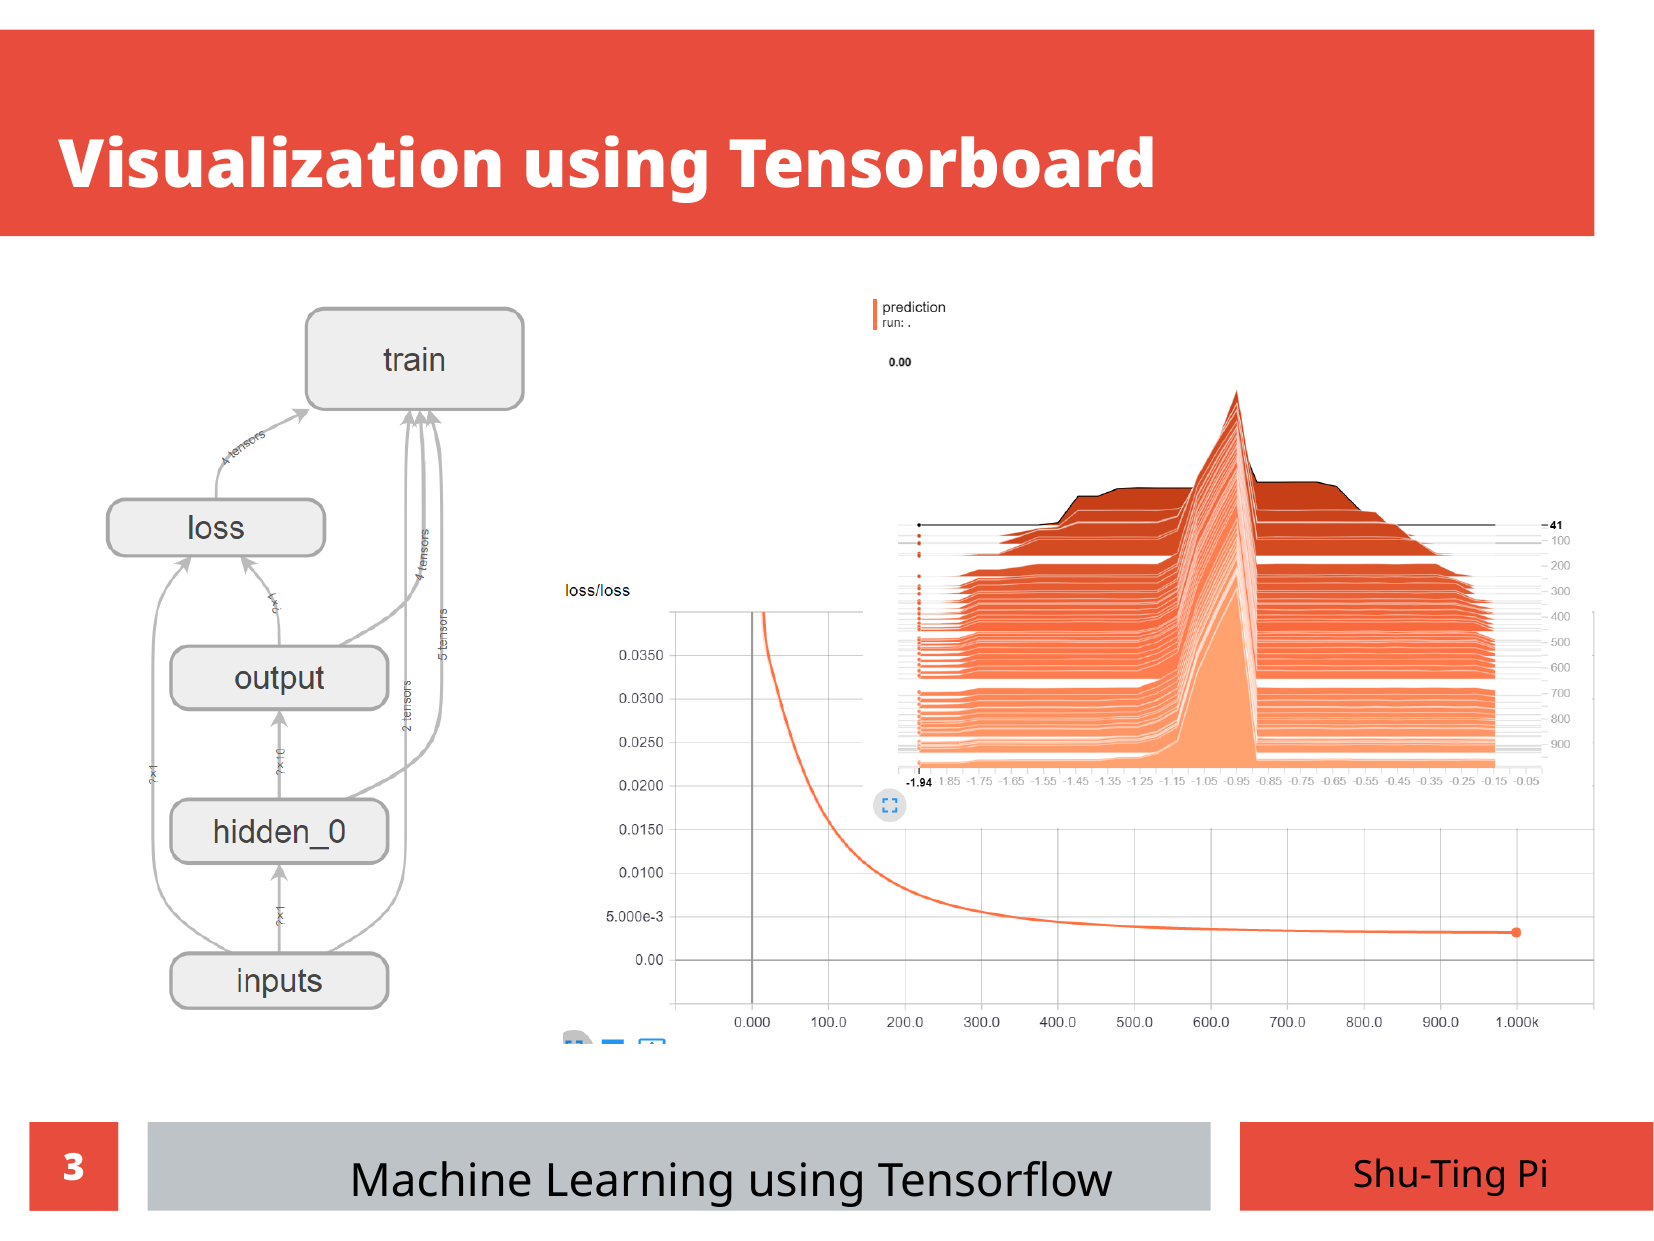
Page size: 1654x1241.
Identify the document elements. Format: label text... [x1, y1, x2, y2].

picture [563, 295, 1603, 1044]
text_box Machine Learning using Tensorflow [334, 1139, 1220, 1241]
title Visualization using Tensorboard [59, 59, 1595, 207]
text_box Shu-Ting Pi [1338, 1140, 1573, 1203]
picture [23, 275, 554, 1077]
